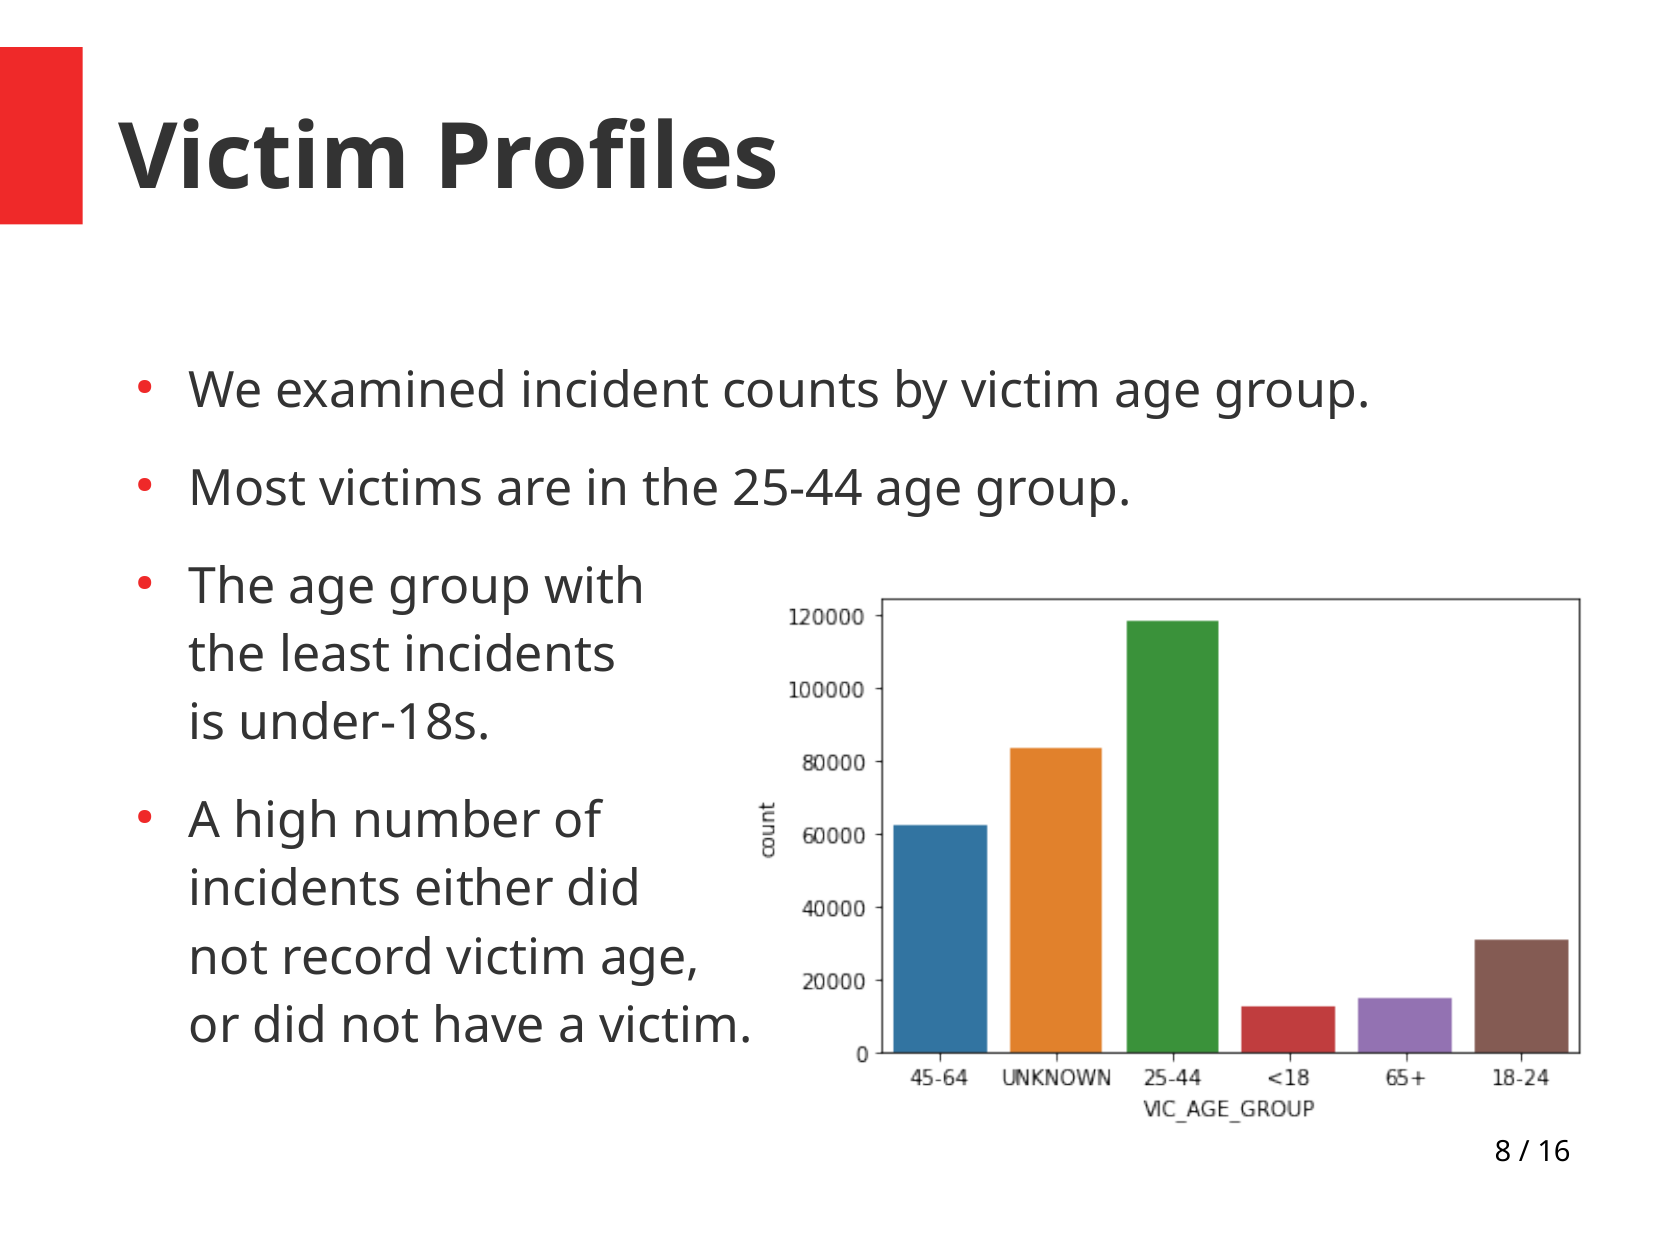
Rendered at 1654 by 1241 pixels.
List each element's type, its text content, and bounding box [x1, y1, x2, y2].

list We examined incident counts by victim age group. Most victims are in the 25-44 age group. The age group with the least incidents is under-18s. A high number of incidents either did not record victim age, or did not have a victim. [118, 354, 1536, 1074]
picture [744, 586, 1594, 1134]
title Victim Profiles [118, 49, 1571, 257]
